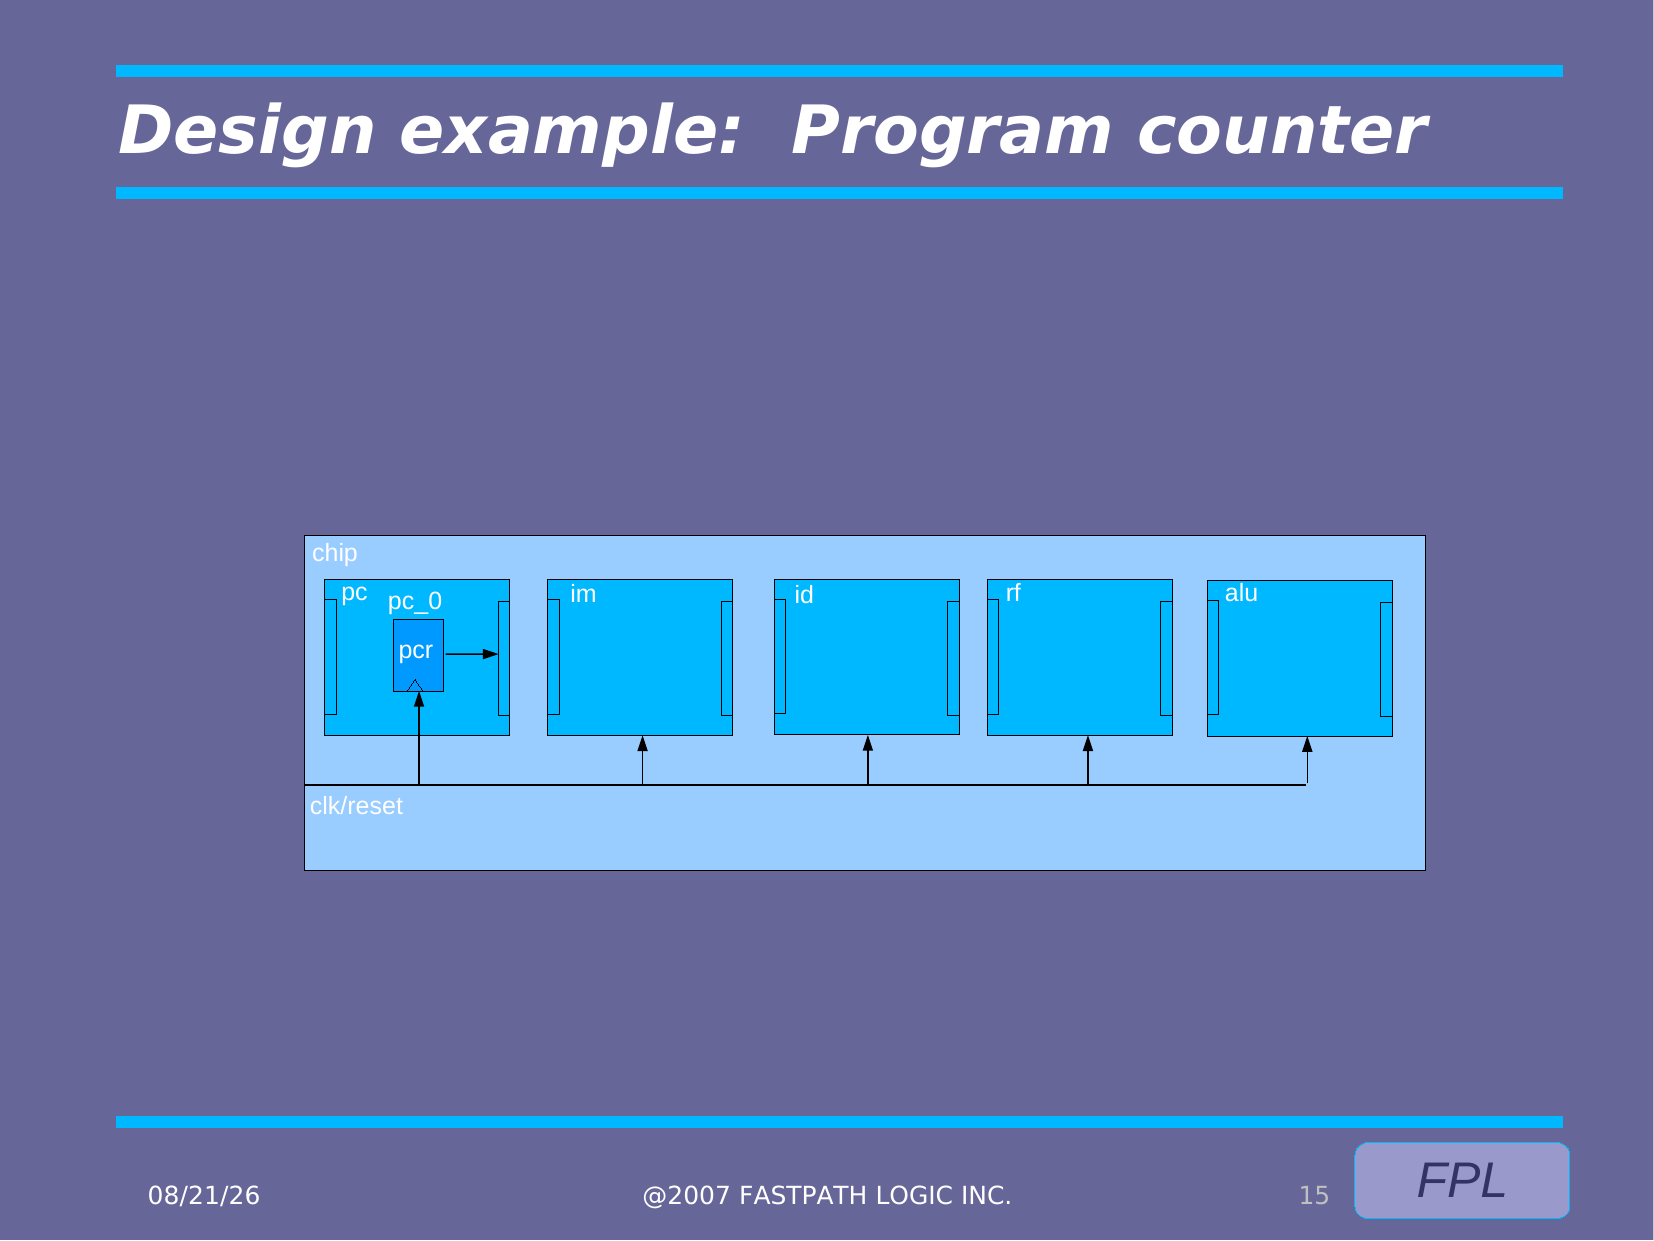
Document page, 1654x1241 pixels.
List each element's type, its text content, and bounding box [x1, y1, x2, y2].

text_box im [555, 572, 619, 625]
text_box pc [326, 584, 373, 623]
text_box rf [991, 571, 1074, 624]
text_box clk/reset [295, 783, 440, 837]
text_box [304, 535, 1426, 871]
text_box alu [1210, 571, 1293, 624]
text_box chip [297, 531, 386, 584]
text_box pc_0 [373, 579, 464, 632]
title Design example: Program counter [118, 41, 1531, 219]
text_box id [779, 573, 862, 626]
text_box pcr [383, 628, 475, 681]
